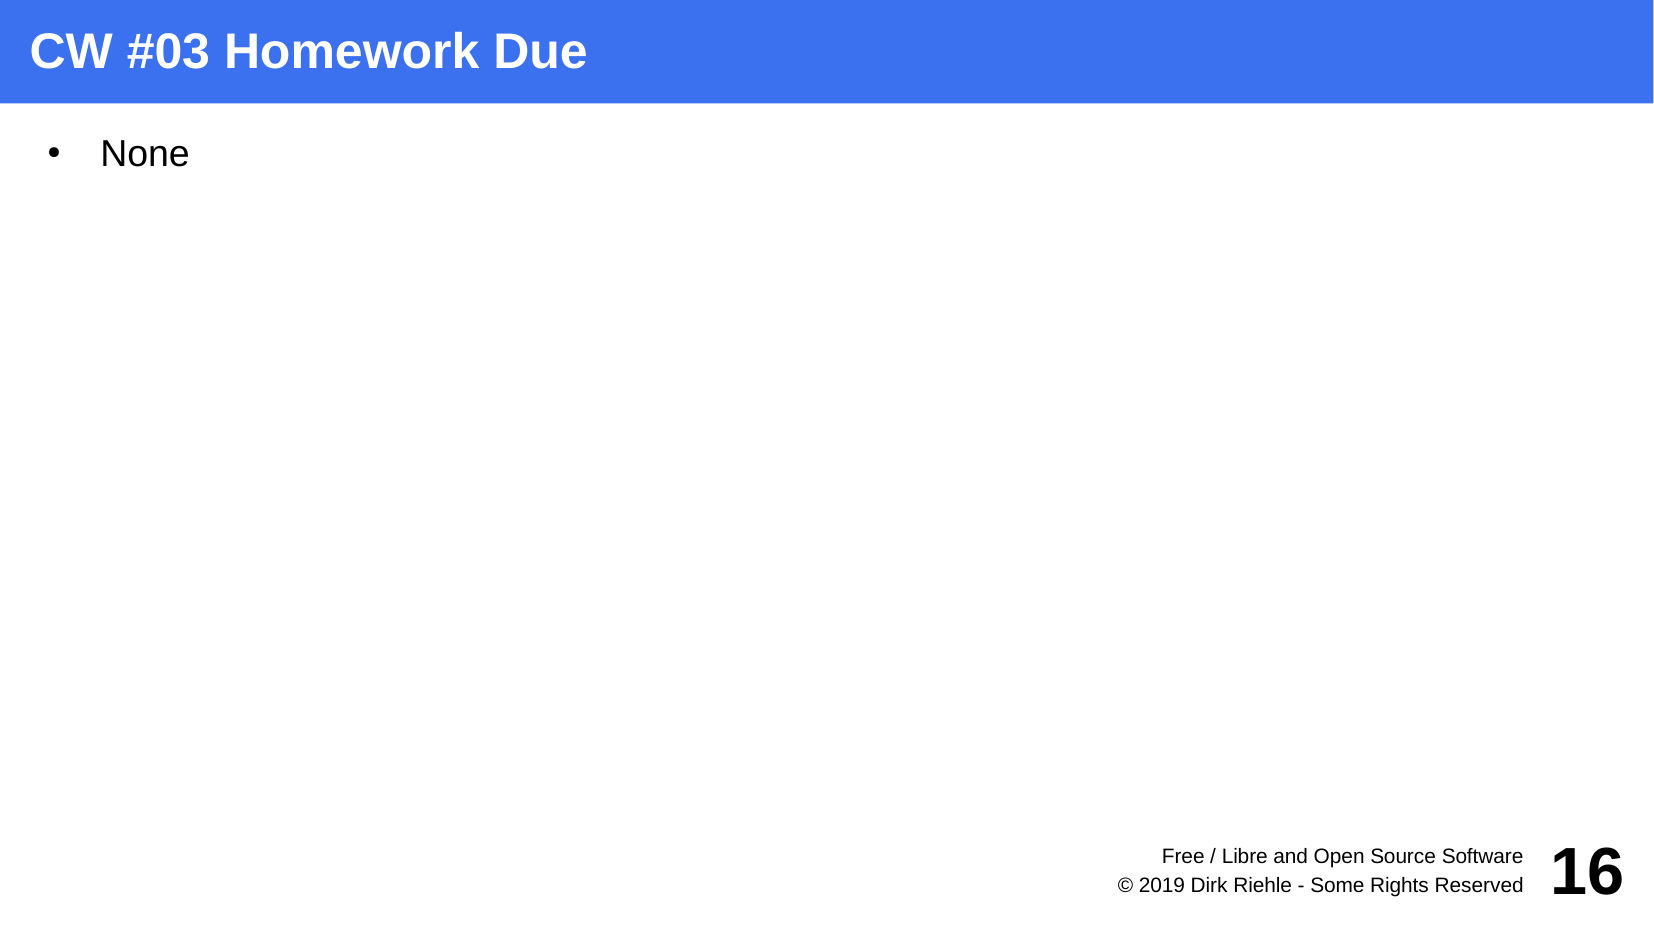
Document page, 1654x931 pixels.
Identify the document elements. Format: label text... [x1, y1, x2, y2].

list None [29, 132, 1625, 813]
title CW #03 Homework Due [0, 0, 1654, 104]
